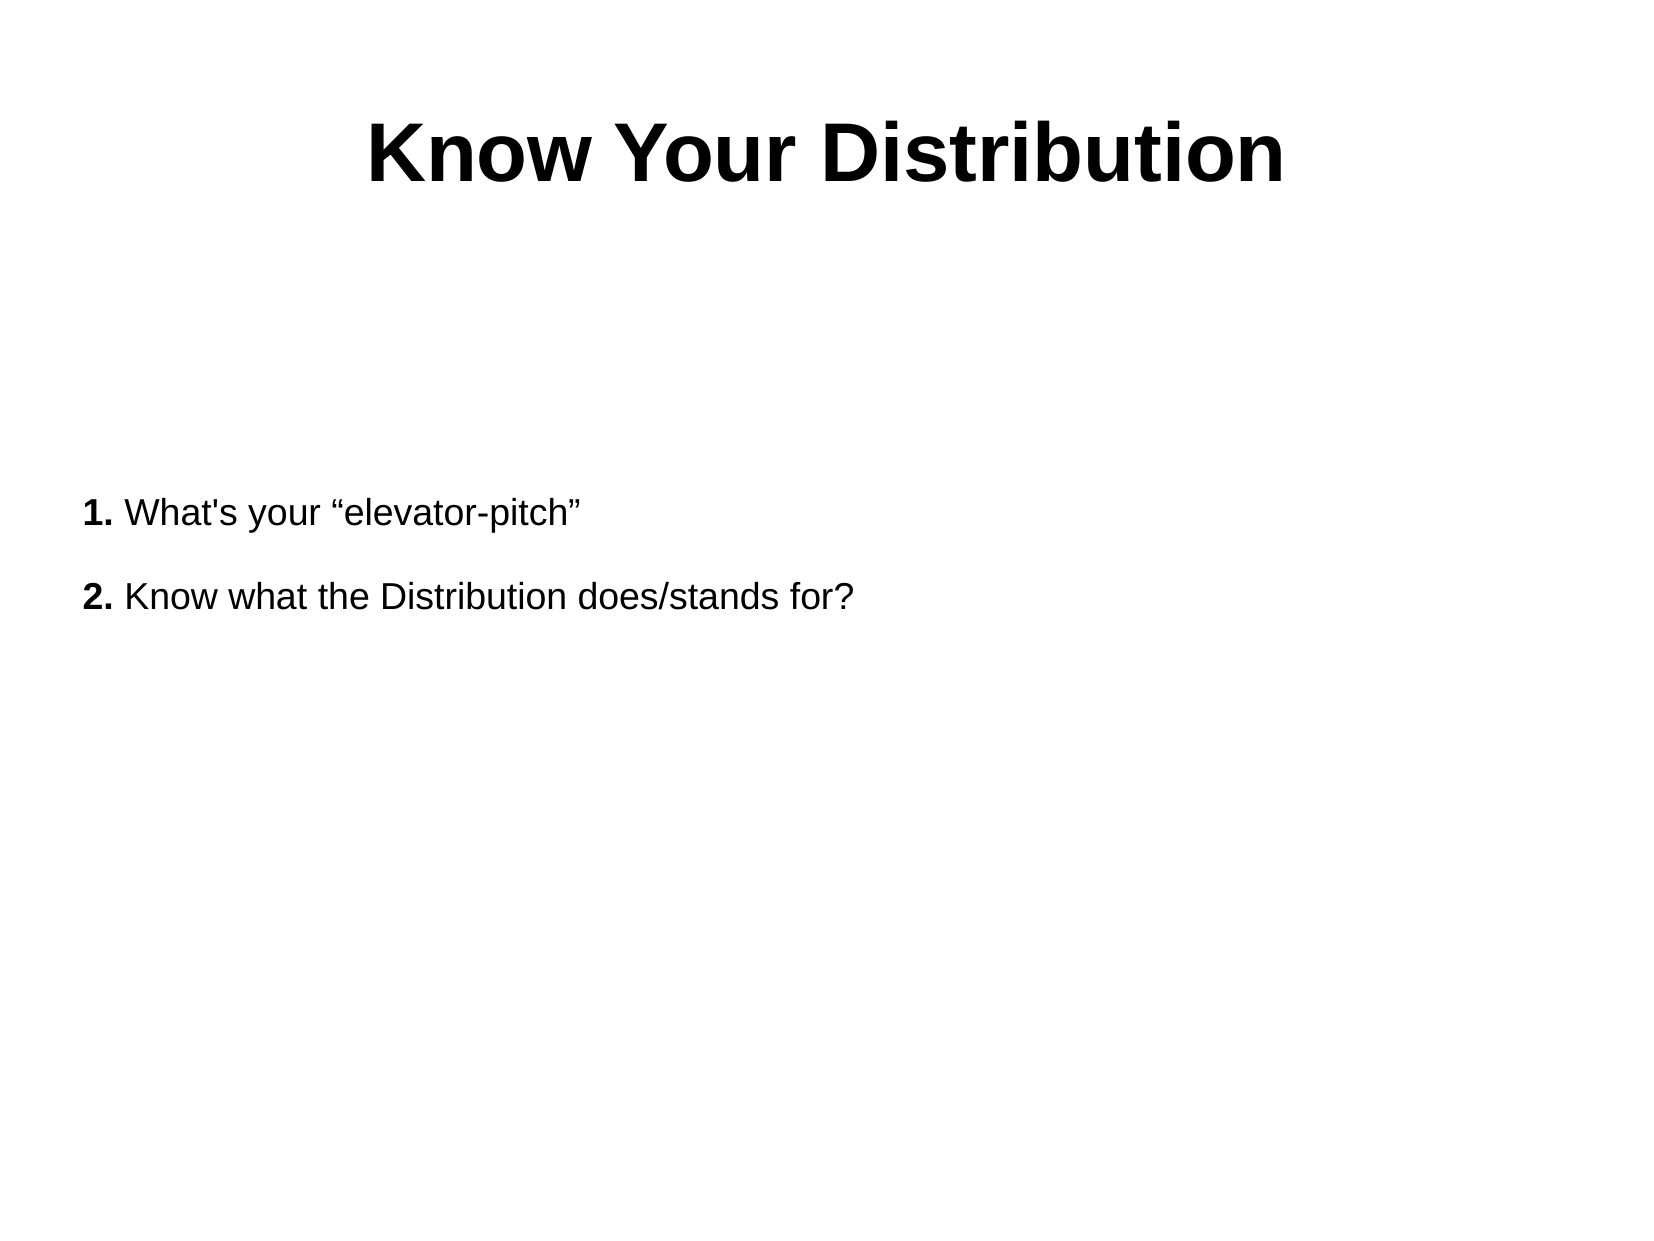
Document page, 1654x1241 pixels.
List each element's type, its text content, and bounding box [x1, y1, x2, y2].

subtitle 1. What's your “elevator-pitch” 2. Know what the Distribution does/stands for? [82, 290, 1571, 1109]
title Know Your Distribution [82, 56, 1571, 250]
